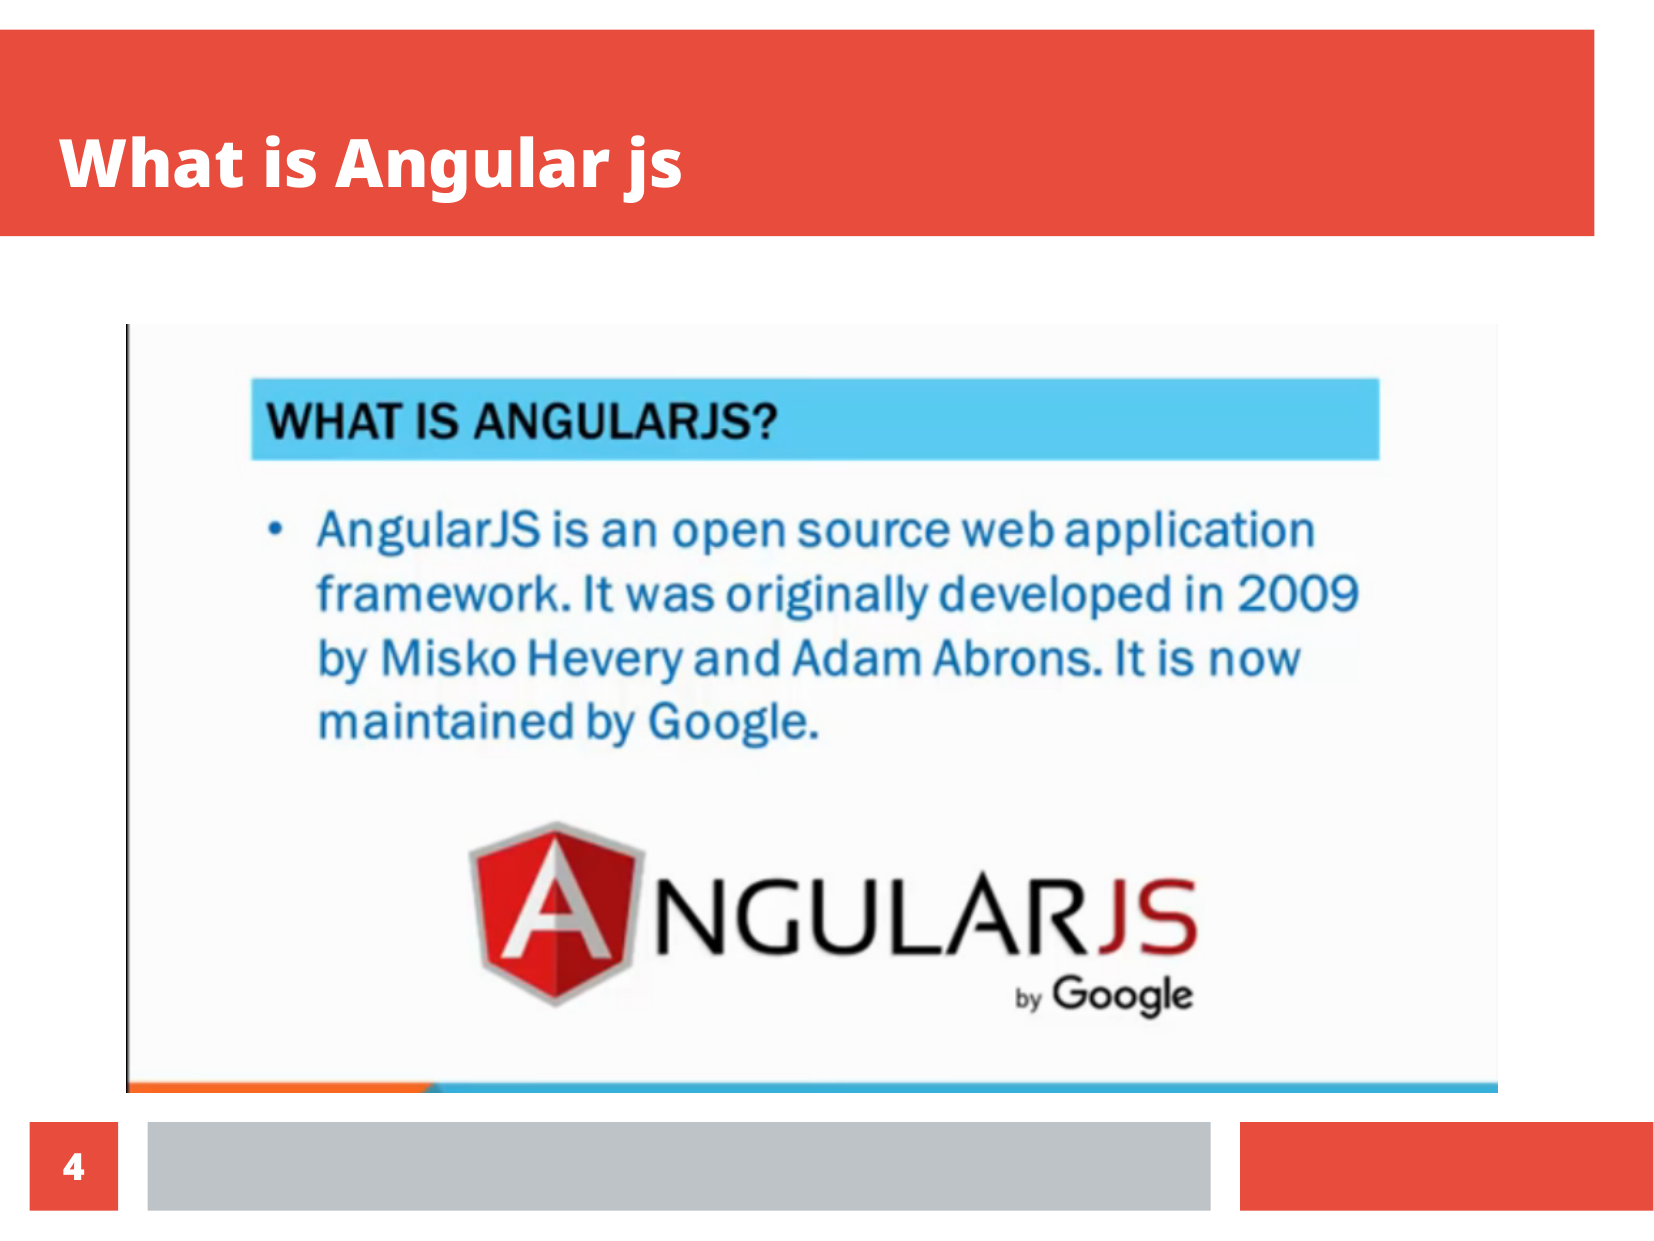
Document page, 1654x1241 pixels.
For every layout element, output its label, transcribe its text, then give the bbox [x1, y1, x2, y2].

title What is Angular js [59, 59, 1595, 207]
picture [126, 324, 1498, 1093]
